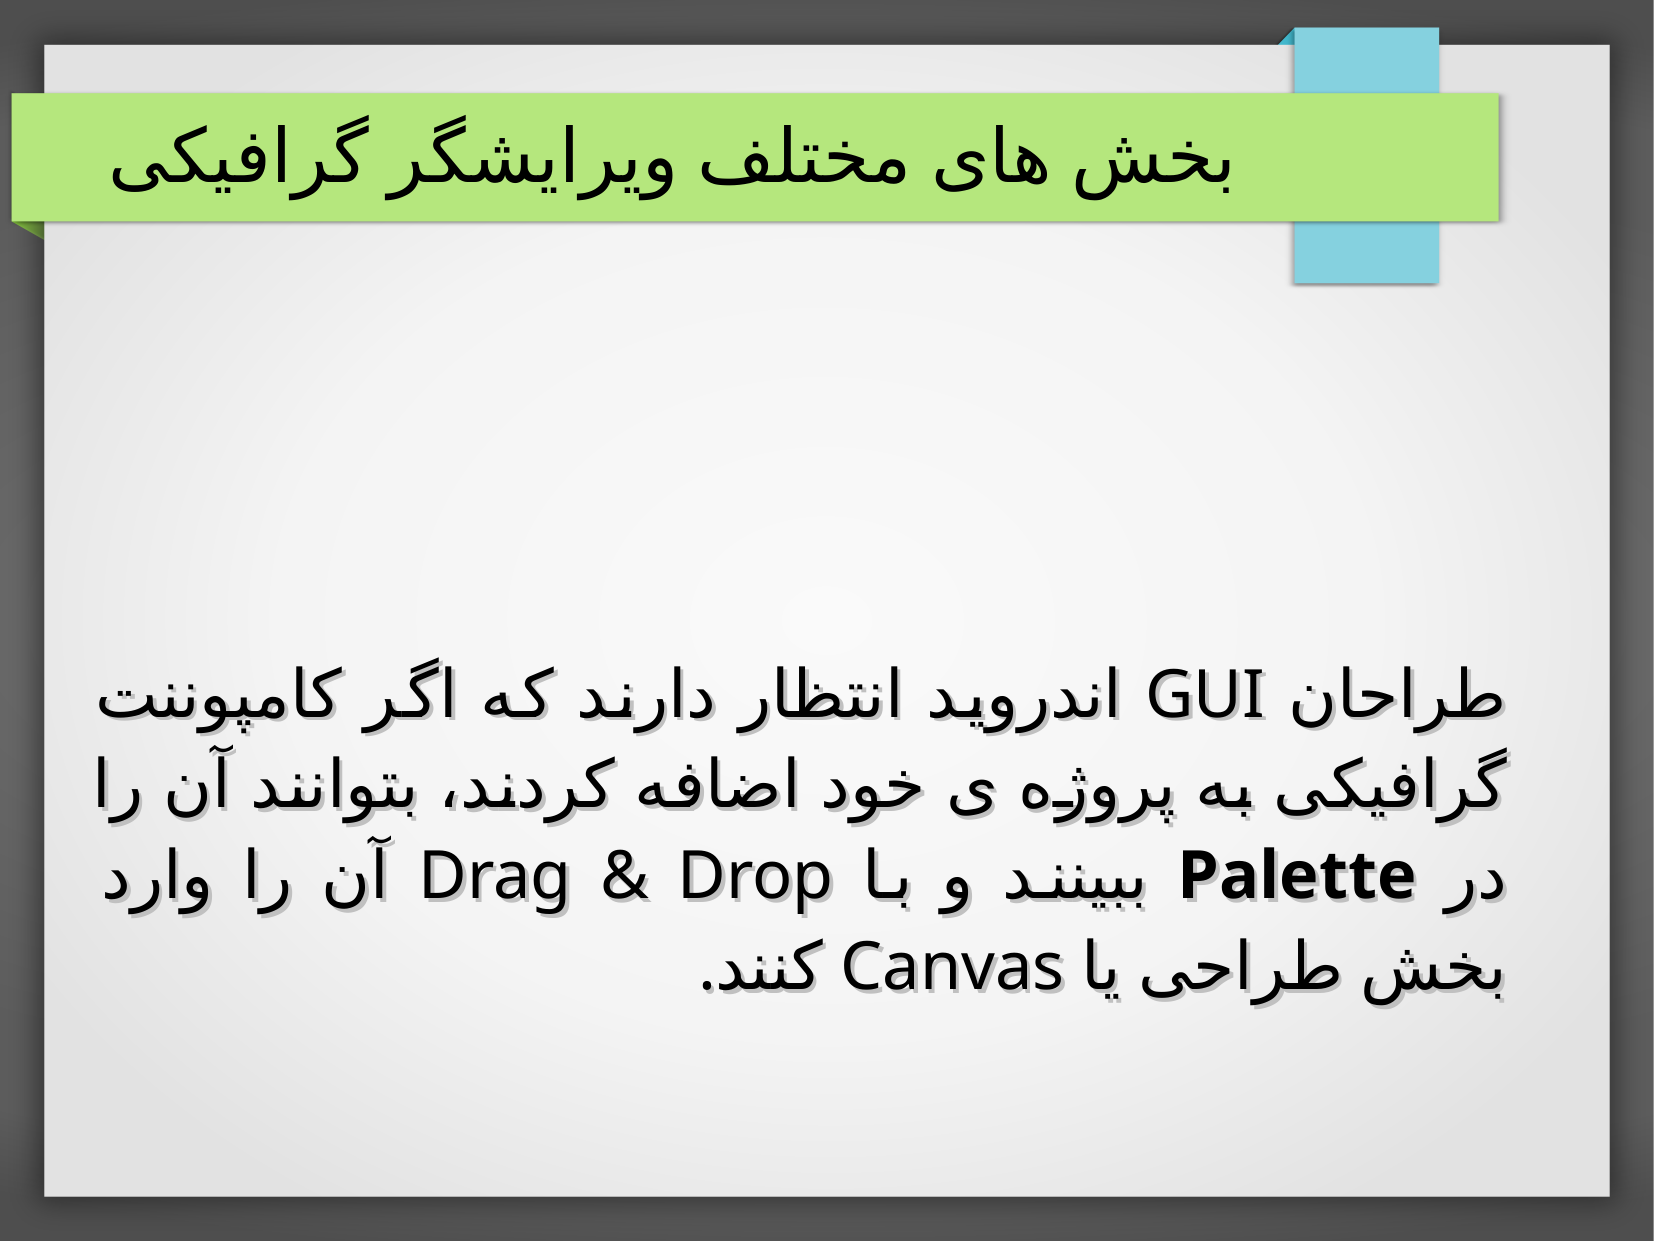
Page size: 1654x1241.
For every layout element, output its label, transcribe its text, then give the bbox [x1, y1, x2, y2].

title بخش های مختلف ویرایشگر گرافیکی [82, 94, 1264, 213]
picture [0, 0, 1654, 1241]
list طراحان GUI اندروید انتظار دارند که اگر کامپوننت گرافیکی به پروژه ی خود اضافه کردند، بتوانند آن را در Palette ببینند و با Drag & Drop آن را وارد بخش طراحی یا Canvas کنند. [90, 285, 1579, 1126]
